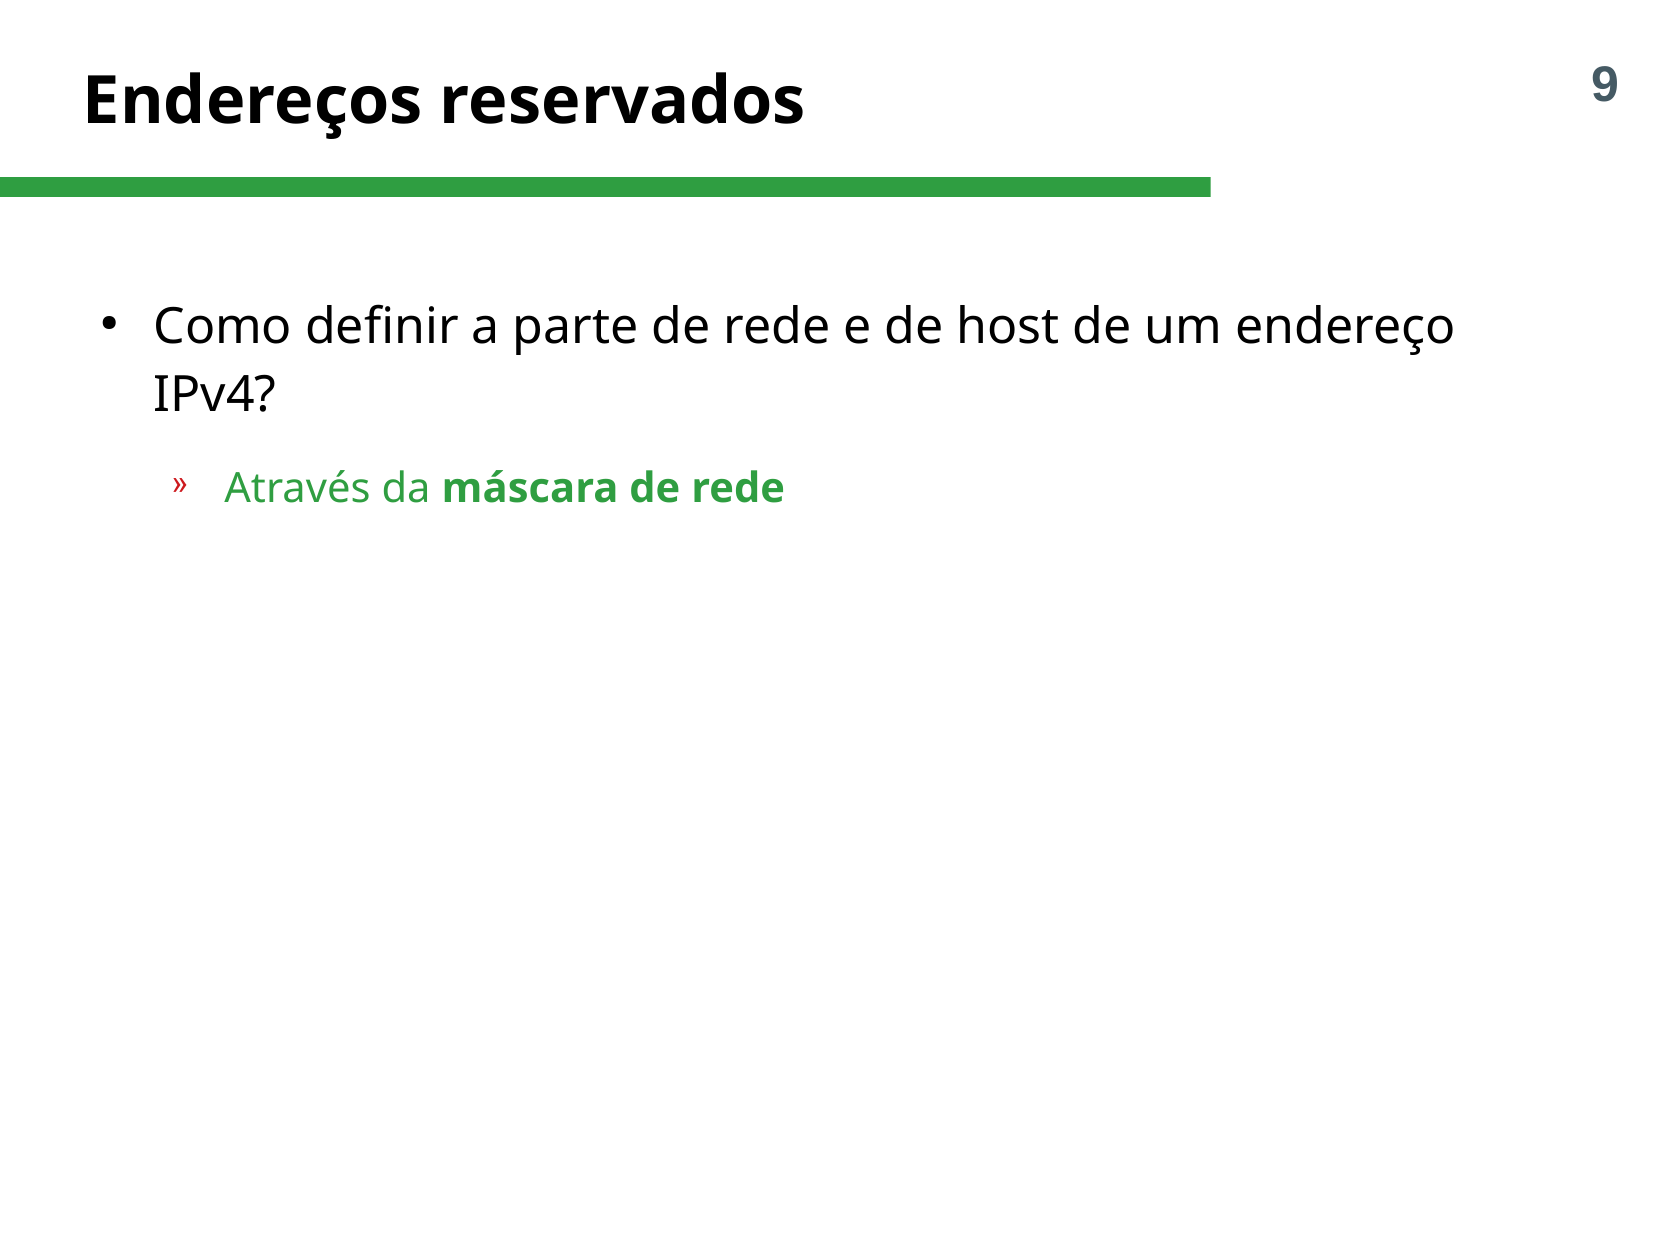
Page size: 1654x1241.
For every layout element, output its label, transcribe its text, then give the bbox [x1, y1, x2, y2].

list Como definir a parte de rede e de host de um endereço IPv4? Através da máscara de rede [82, 290, 1571, 1211]
title Endereços reservados [82, 0, 1152, 202]
